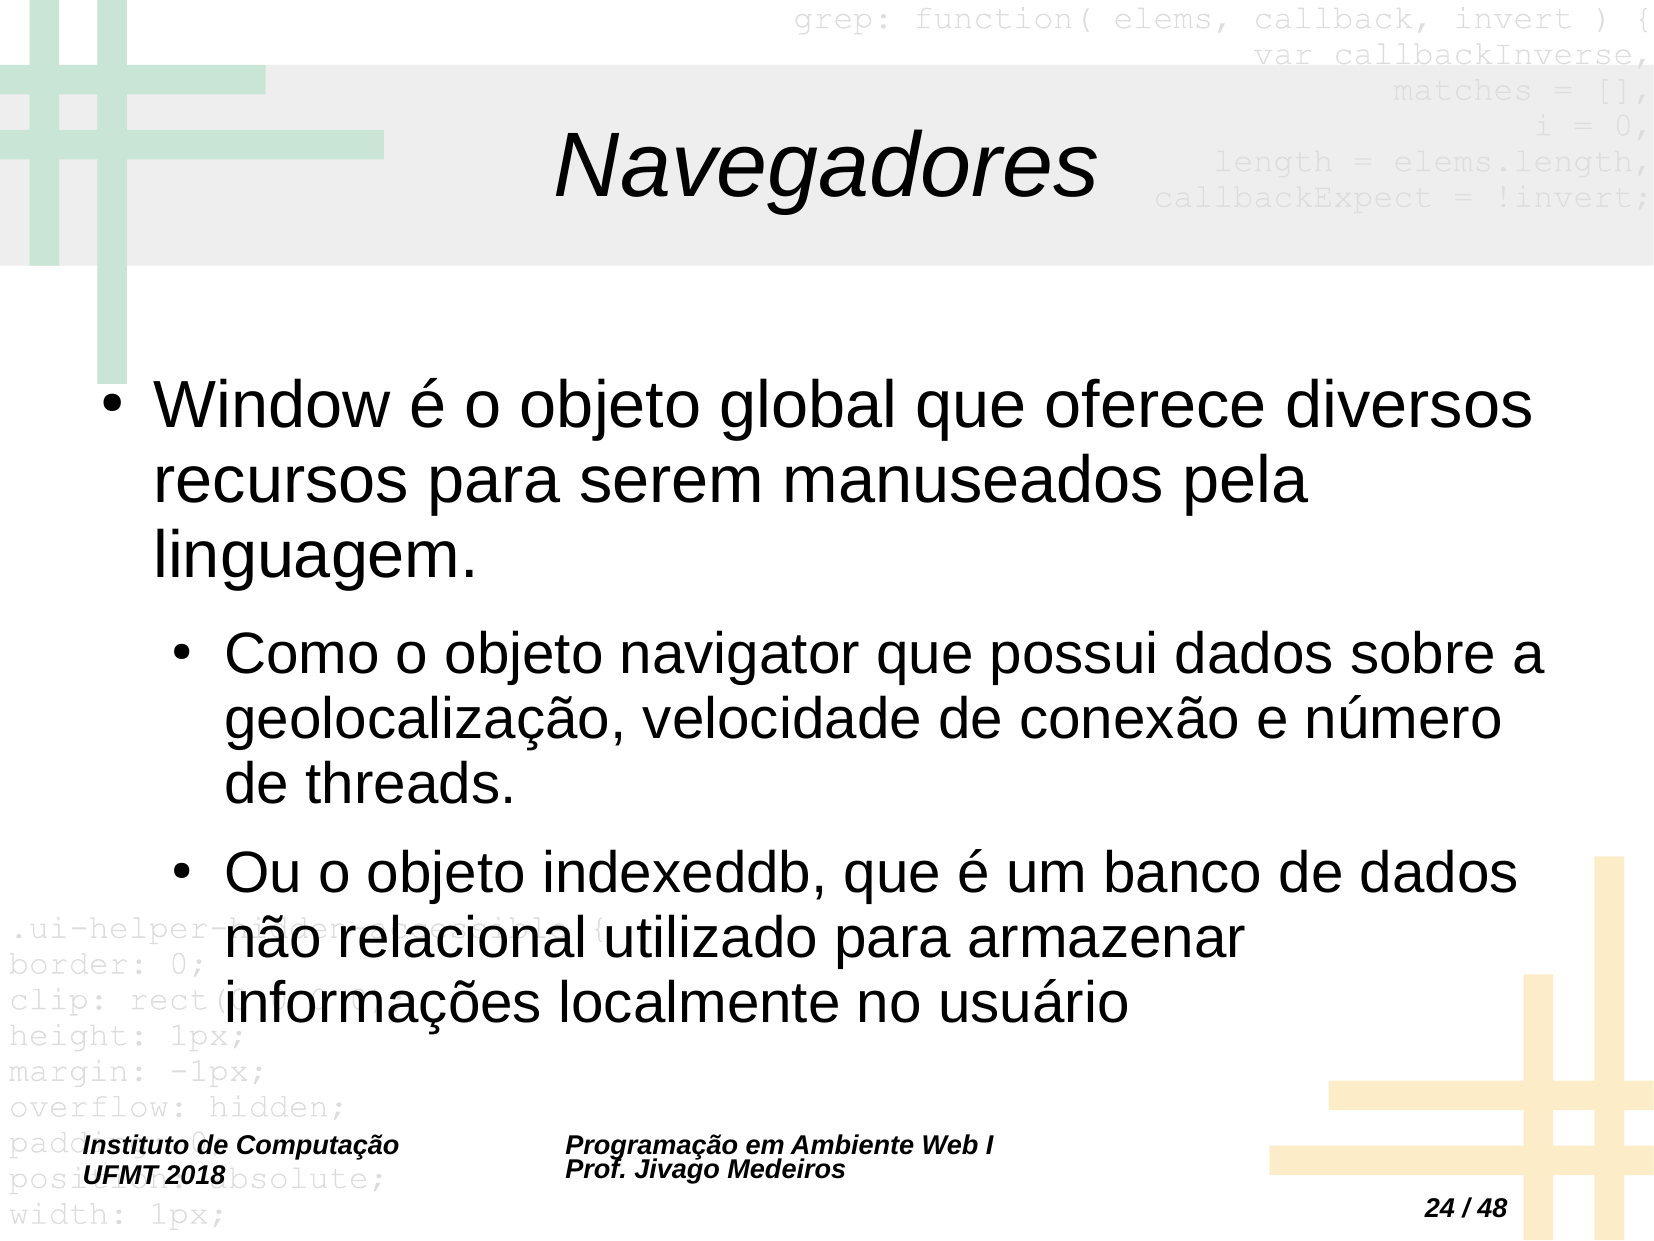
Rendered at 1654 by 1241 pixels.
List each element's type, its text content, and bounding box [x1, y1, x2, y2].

title Navegadores [82, 61, 1571, 269]
list Window é o objeto global que oferece diversos recursos para serem manuseados pela linguagem. Como o objeto navigator que possui dados sobre a geolocalização, velocidade de conexão e número de threads. Ou o objeto indexeddb, que é um banco de dados não relacional utilizado para armazenar informações localmente no usuário [82, 290, 1571, 1113]
